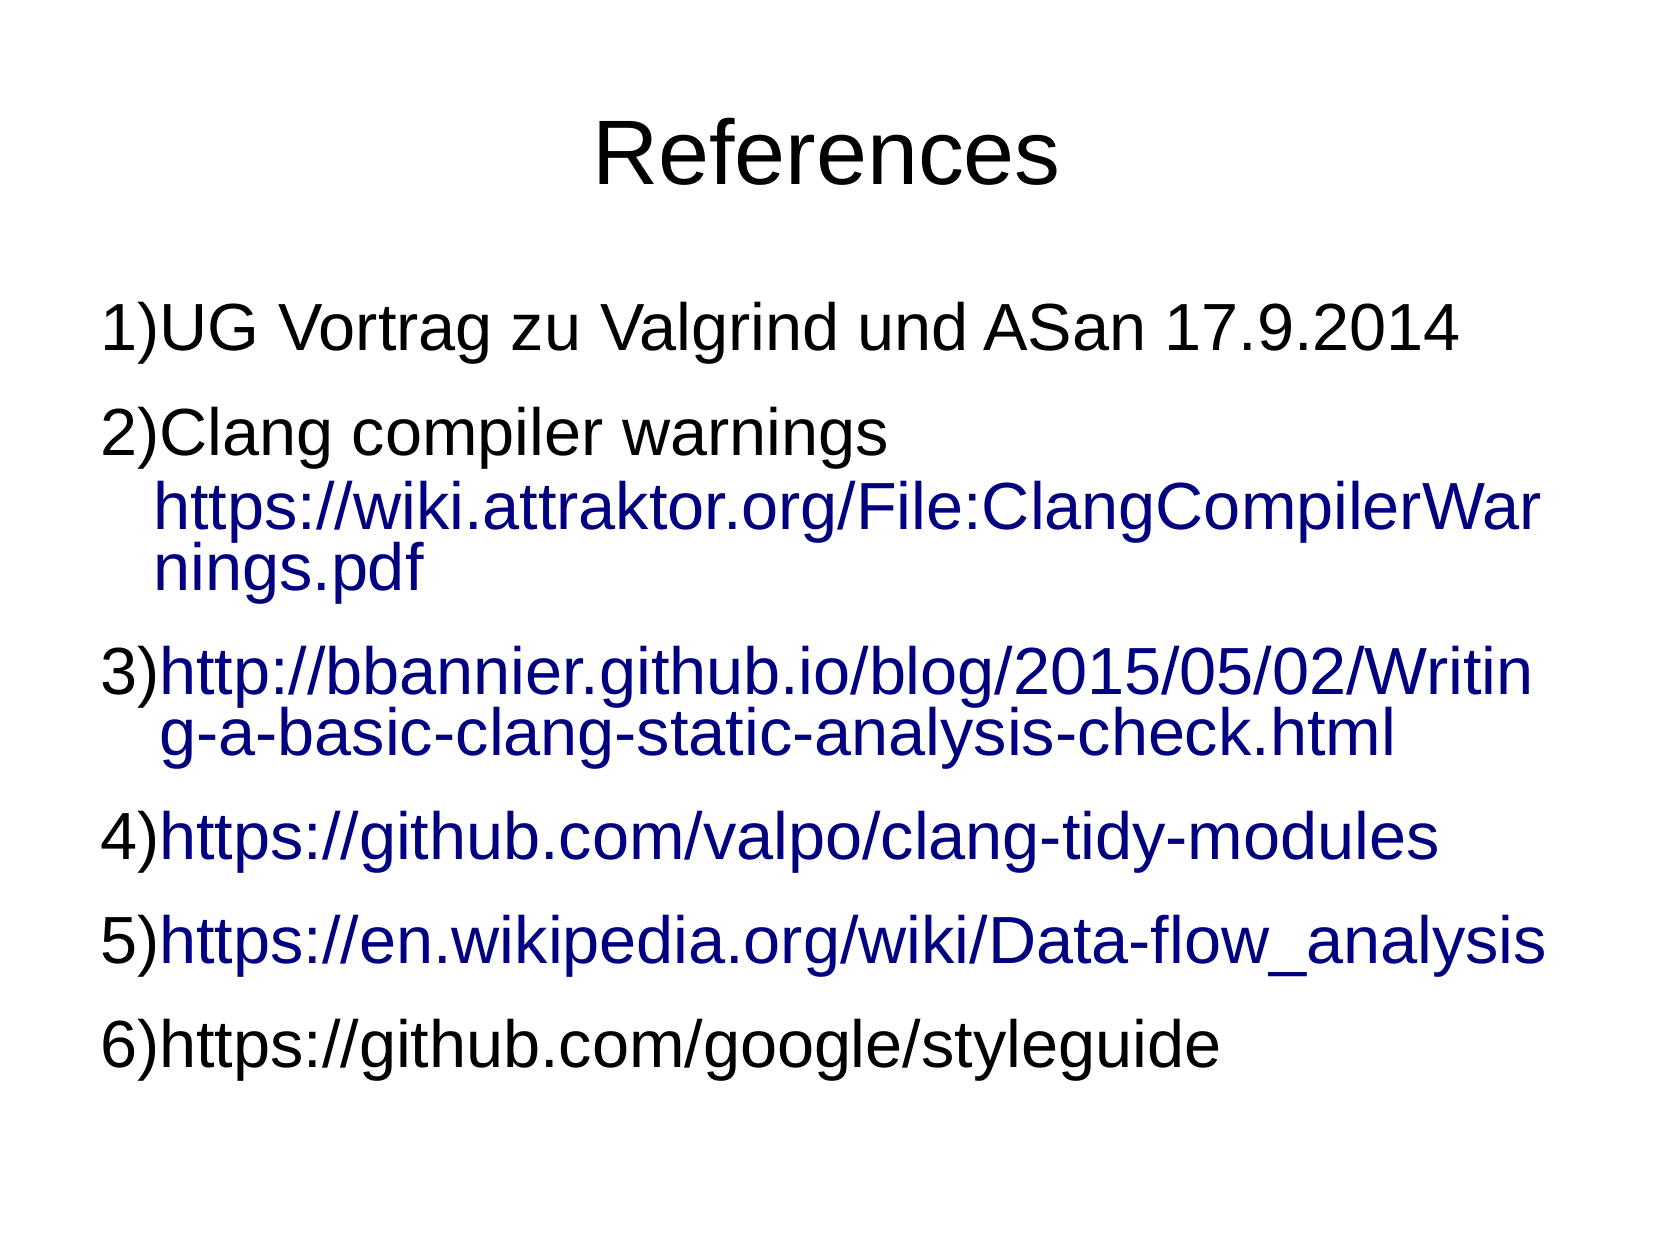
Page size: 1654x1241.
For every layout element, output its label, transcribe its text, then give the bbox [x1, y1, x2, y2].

title References [82, 49, 1571, 257]
list UG Vortrag zu Valgrind und ASan 17.9.2014 Clang compiler warnings https://wiki.attraktor.org/File:ClangCompilerWarnings.pdf http://bbannier.github.io/blog/2015/05/02/Writing-a-basic-clang-static-analysis-check.html https://github.com/valpo/clang-tidy-modules https://en.wikipedia.org/wiki/Data-flow_analysis https://github.com/google/styleguide [82, 290, 1571, 1010]
